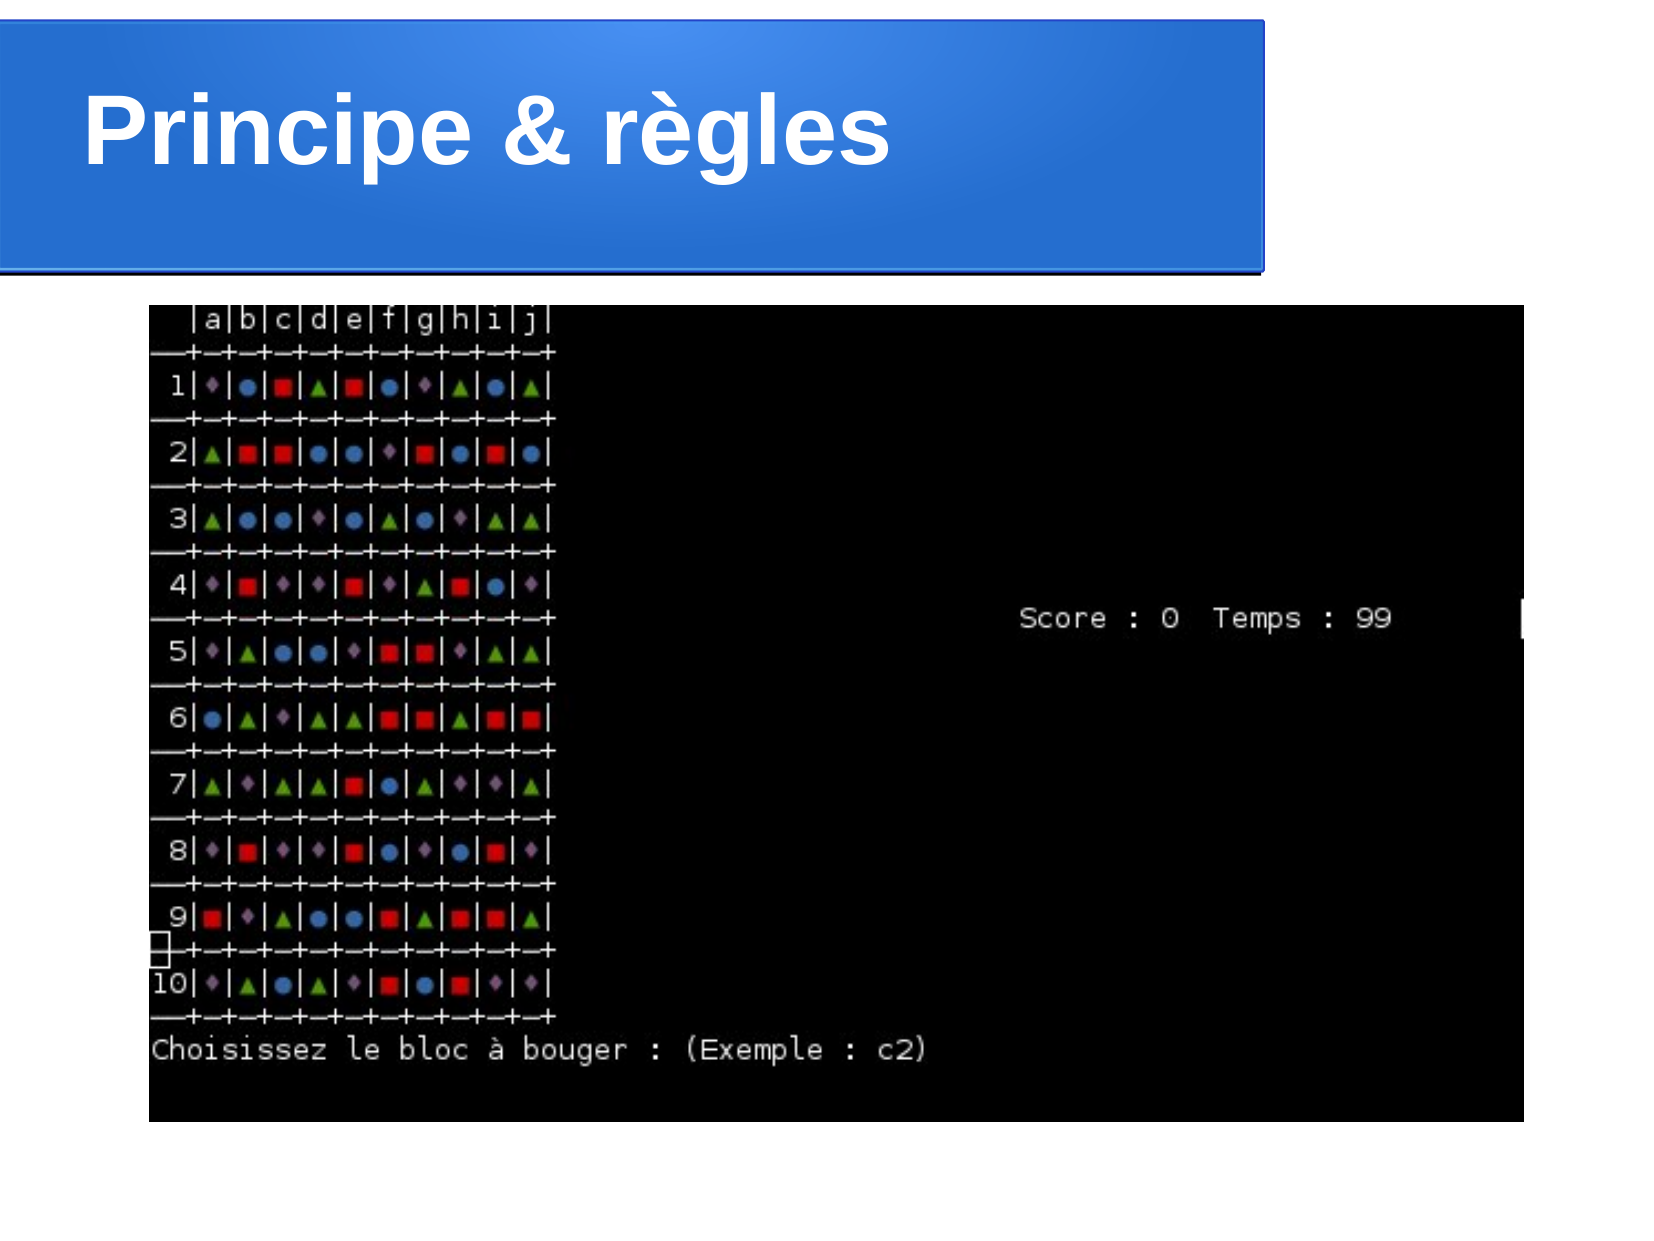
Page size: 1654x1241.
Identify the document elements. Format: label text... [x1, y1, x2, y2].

picture [149, 305, 1524, 1123]
title Principe & règles [82, 59, 1571, 201]
